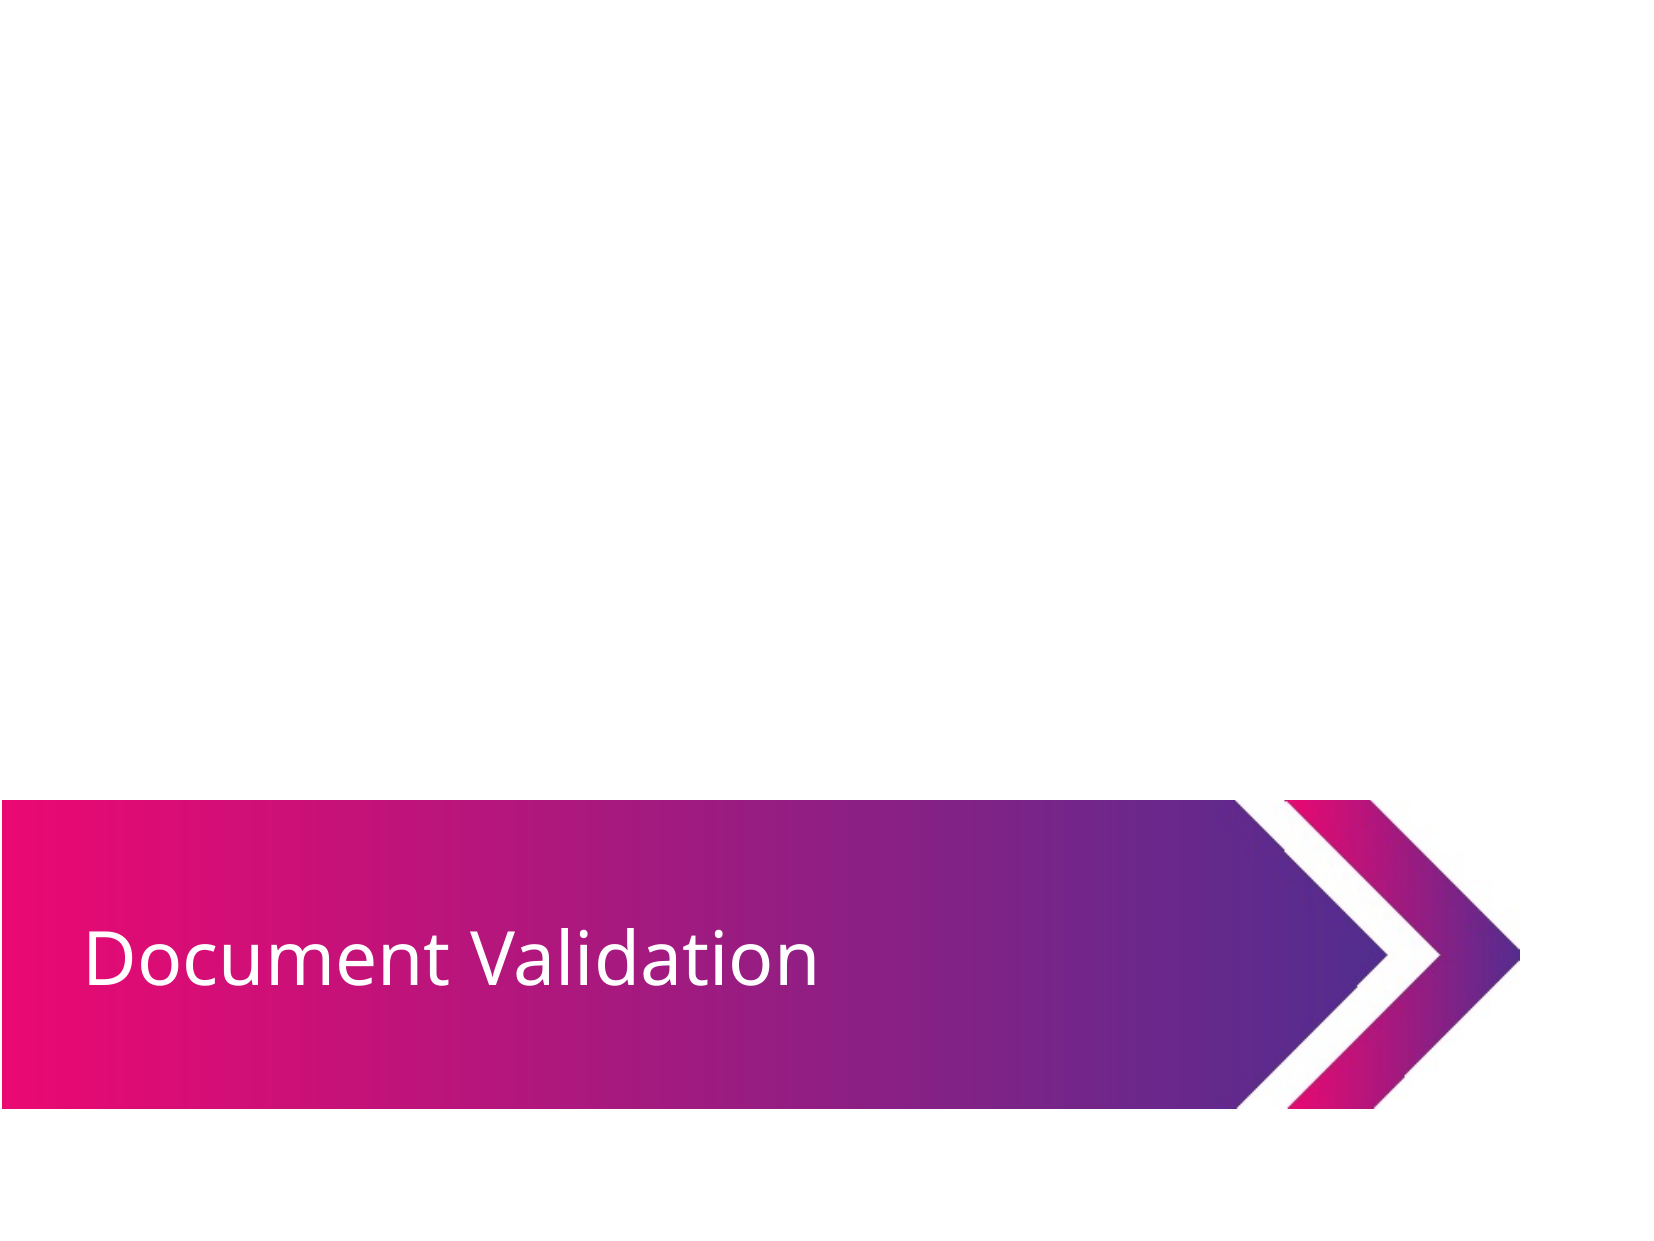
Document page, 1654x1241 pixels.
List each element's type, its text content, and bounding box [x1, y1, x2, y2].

title Document Validation [82, 852, 1396, 1060]
picture [2, 800, 1520, 1109]
